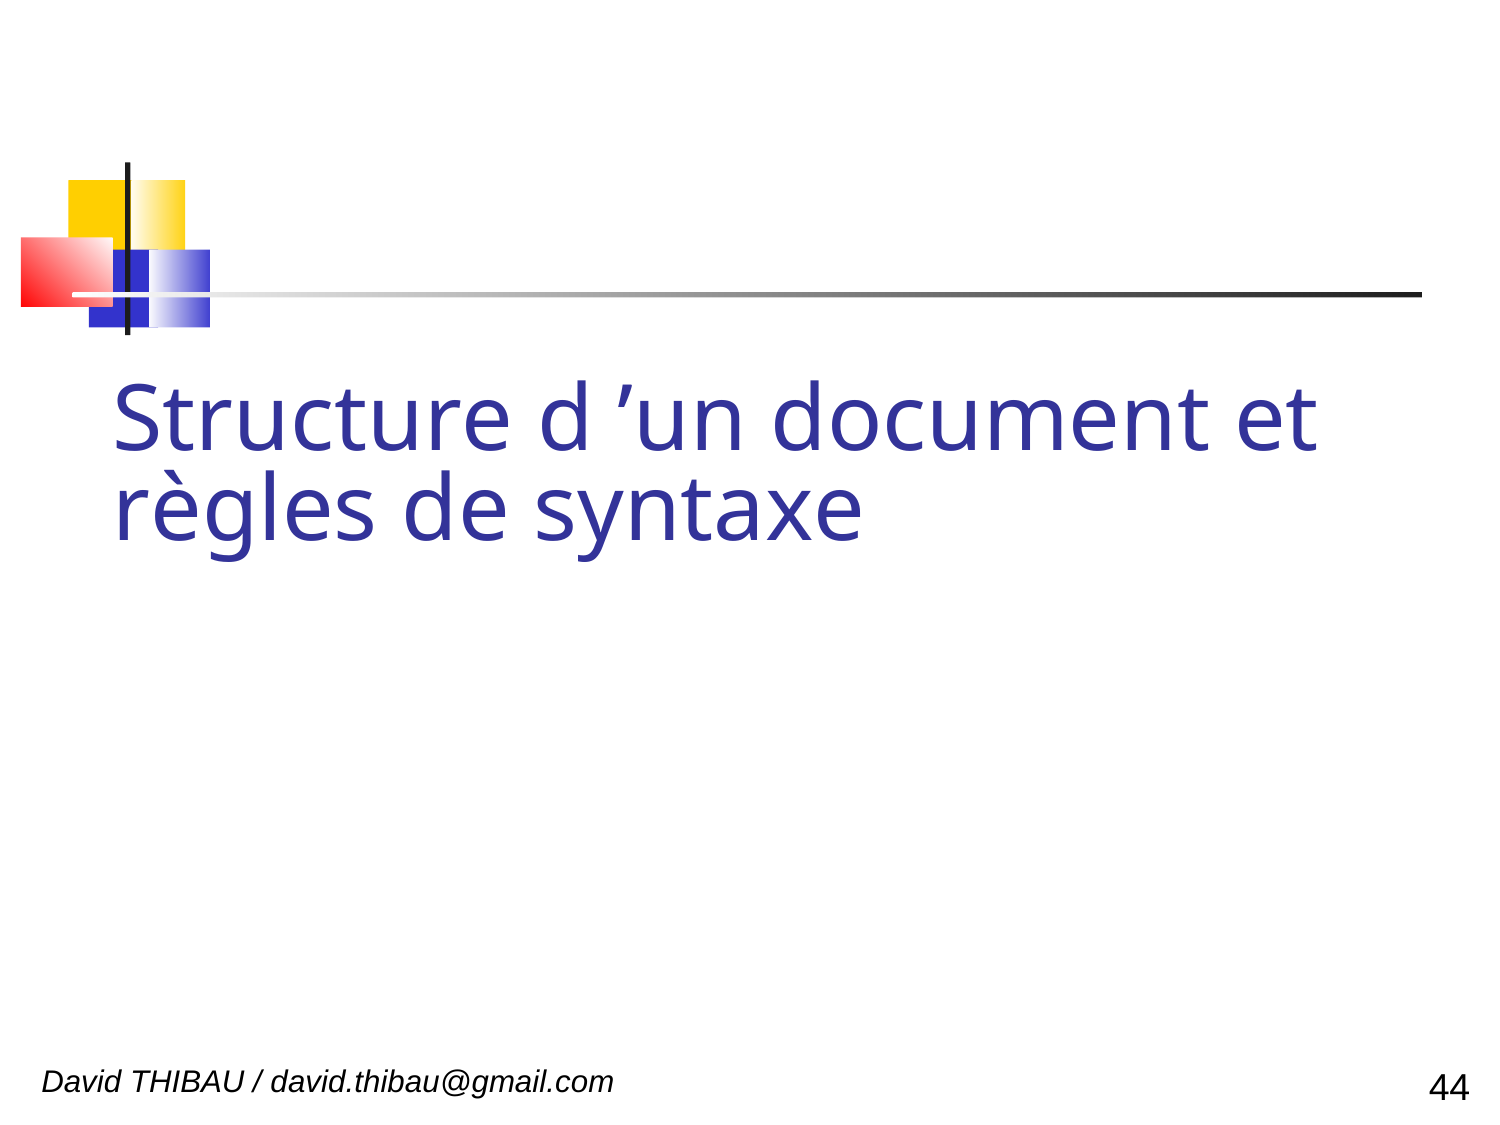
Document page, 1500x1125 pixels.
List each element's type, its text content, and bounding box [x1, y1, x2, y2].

title Structure d ’un document et règles de syntaxe [112, 374, 1388, 563]
